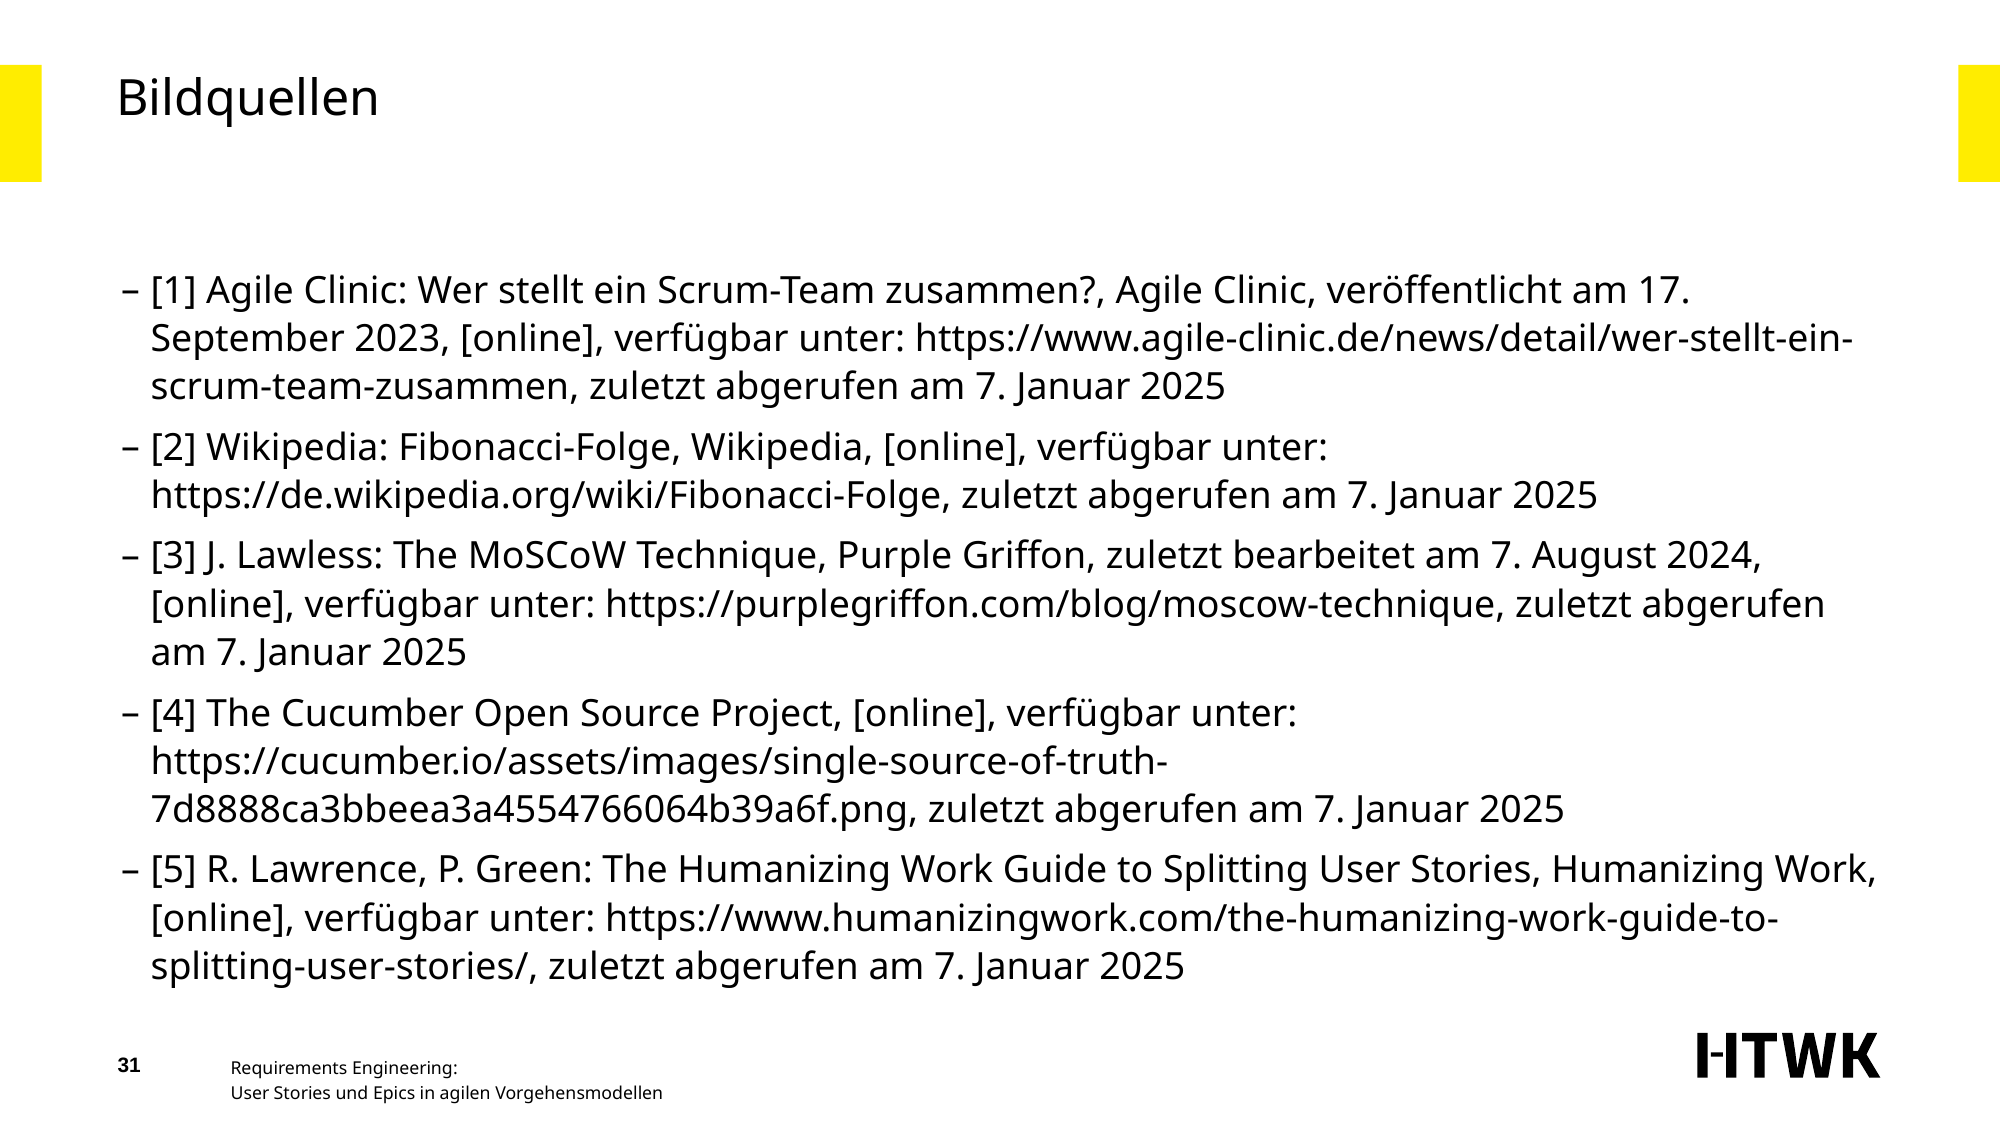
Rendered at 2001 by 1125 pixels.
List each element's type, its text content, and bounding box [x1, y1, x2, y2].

title Bildquellen [116, 60, 1881, 178]
text_box [1] Agile Clinic: Wer stellt ein Scrum-Team zusammen?, Agile Clinic, veröffentlicht am 17. September 2023, [online], verfügbar unter: https://www.agile-clinic.de/news/detail/wer-stellt-ein-scrum-team-zusammen, zuletzt abgerufen am 7. Januar 2025 [2] Wikipedia: Fibonacci-Folge, Wikipedia, [online], verfügbar unter: https://de.wikipedia.org/wiki/Fibonacci-Folge, zuletzt abgerufen am 7. Januar 2025 [3] J. Lawless: The MoSCoW Technique, Purple Griffon, zuletzt bearbeitet am 7. August 2024, [online], verfügbar unter: https://purplegriffon.com/blog/moscow-technique, zuletzt abgerufen am 7. Januar 2025 [4] The Cucumber Open Source Project, [online], verfügbar unter: https://cucumber.io/assets/images/single-source-of-truth-7d8888ca3bbeea3a4554766064b39a6f.png, zuletzt abgerufen am 7. Januar 2025 [5] R. Lawrence, P. Green: The Humanizing Work Guide to Splitting User Stories, Humanizing Work, [online], verfügbar unter: https://www.humanizingwork.com/the-humanizing-work-guide-to-splitting-user-stories/, zuletzt abgerufen am 7. Januar 2025 [121, 205, 1891, 969]
